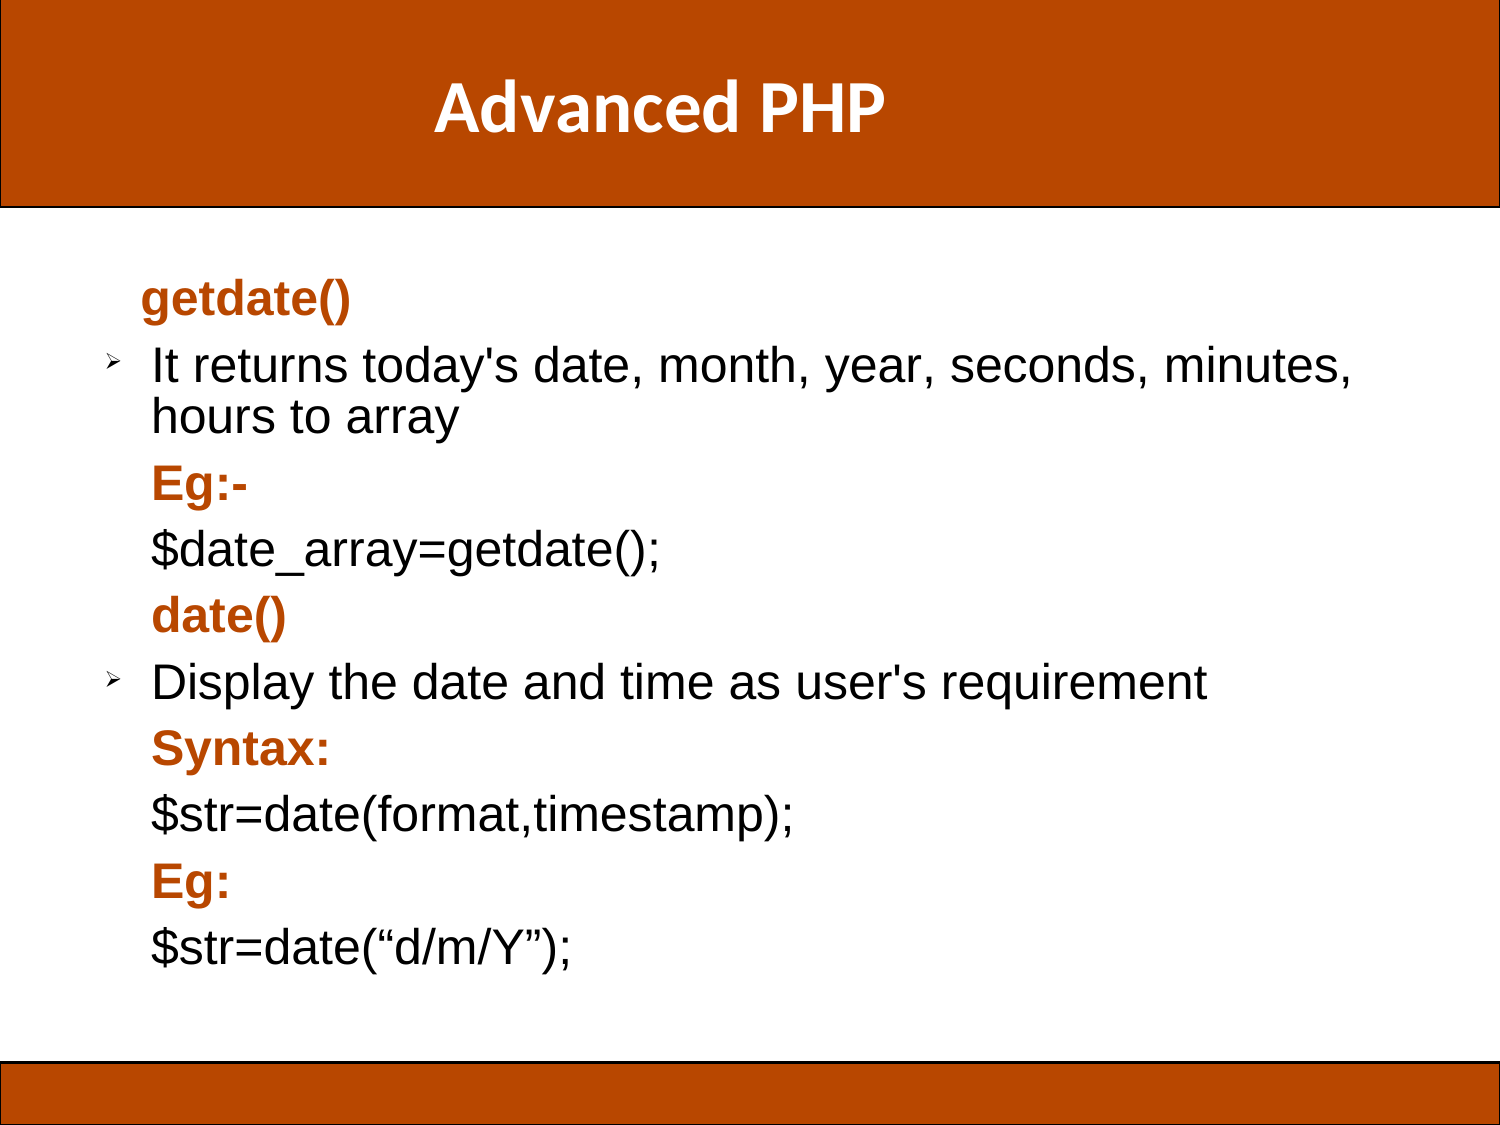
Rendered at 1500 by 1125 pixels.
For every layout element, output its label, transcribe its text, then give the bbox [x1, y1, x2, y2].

list getdate() It returns today's date, month, year, seconds, minutes, hours to array Eg:- $date_array=getdate(); date() Display the date and time as user's requirement Syntax: $str=date(format,timestamp); Eg: $str=date(“d/m/Y”); [29, 202, 1418, 975]
text_box Advanced PHP [202, 67, 1119, 155]
